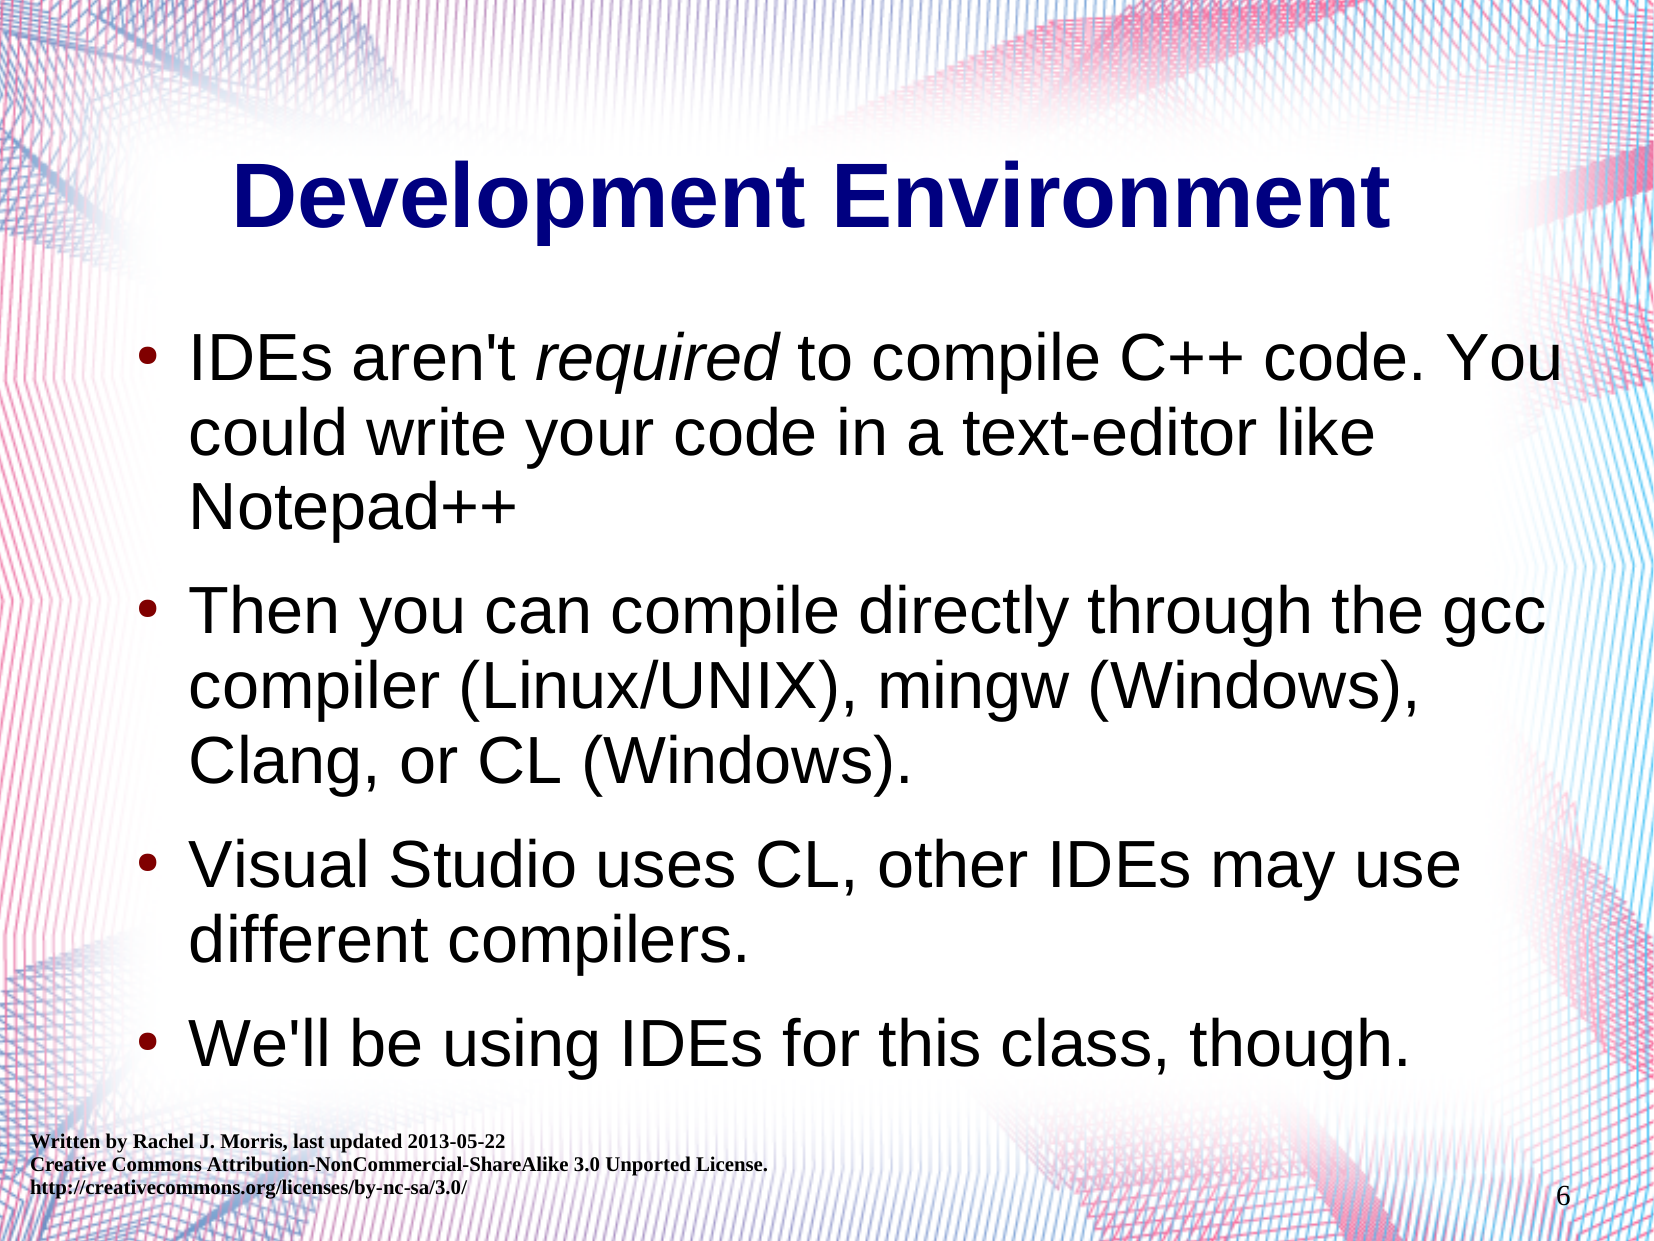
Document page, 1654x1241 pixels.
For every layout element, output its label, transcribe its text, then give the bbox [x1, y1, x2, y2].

list IDEs aren't required to compile C++ code. You could write your code in a text-editor like Notepad++ Then you can compile directly through the gcc compiler (Linux/UNIX), mingw (Windows), Clang, or CL (Windows). Visual Studio uses CL, other IDEs may use different compilers. We'll be using IDEs for this class, though. [118, 319, 1571, 1082]
title Development Environment [118, 112, 1506, 281]
picture [0, 0, 1654, 1241]
